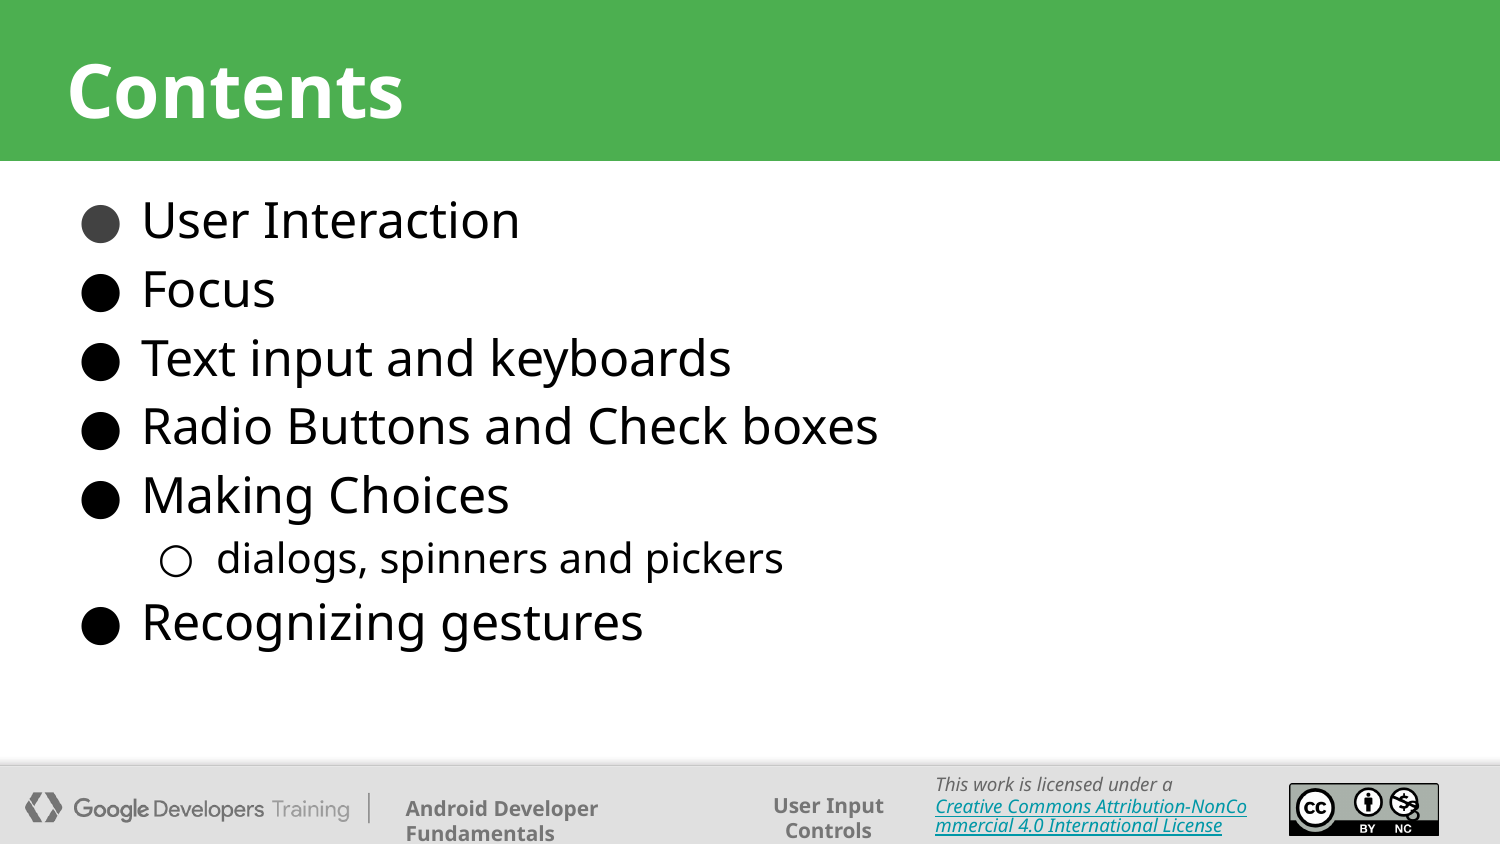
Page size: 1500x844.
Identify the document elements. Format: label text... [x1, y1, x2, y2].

picture [0, 161, 1500, 844]
title Contents [51, 28, 1472, 122]
slide_number <number> [1389, 777, 1480, 842]
list User Interaction Focus Text input and keyboards Radio Buttons and Check boxes Making Choices dialogs, spinners and pickers Recognizing gestures [51, 164, 1429, 725]
